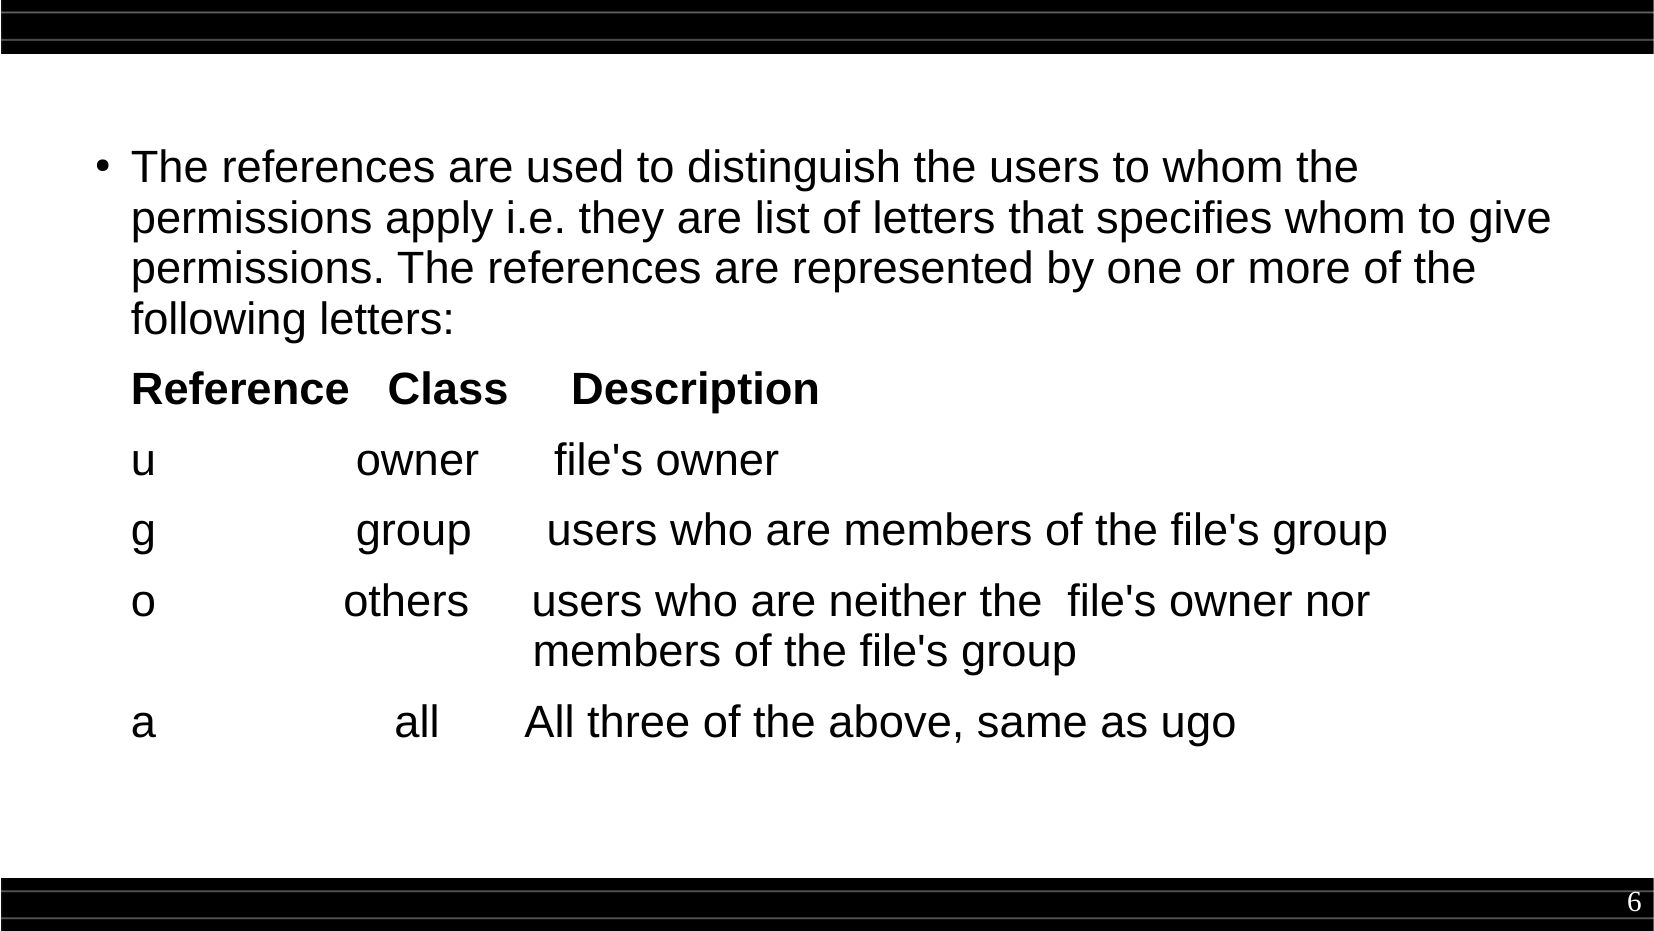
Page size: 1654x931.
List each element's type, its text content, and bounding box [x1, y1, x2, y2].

list The references are used to distinguish the users to whom the permissions apply i.e. they are list of letters that specifies whom to give permissions. The references are represented by one or more of the following letters: Reference Class Description u owner file's owner g group users who are members of the file's group o others users who are neither the file's owner nor members of the file's group a all All three of the above, same as ugo [82, 141, 1571, 758]
picture [1, 878, 1654, 931]
picture [1, 0, 1654, 54]
